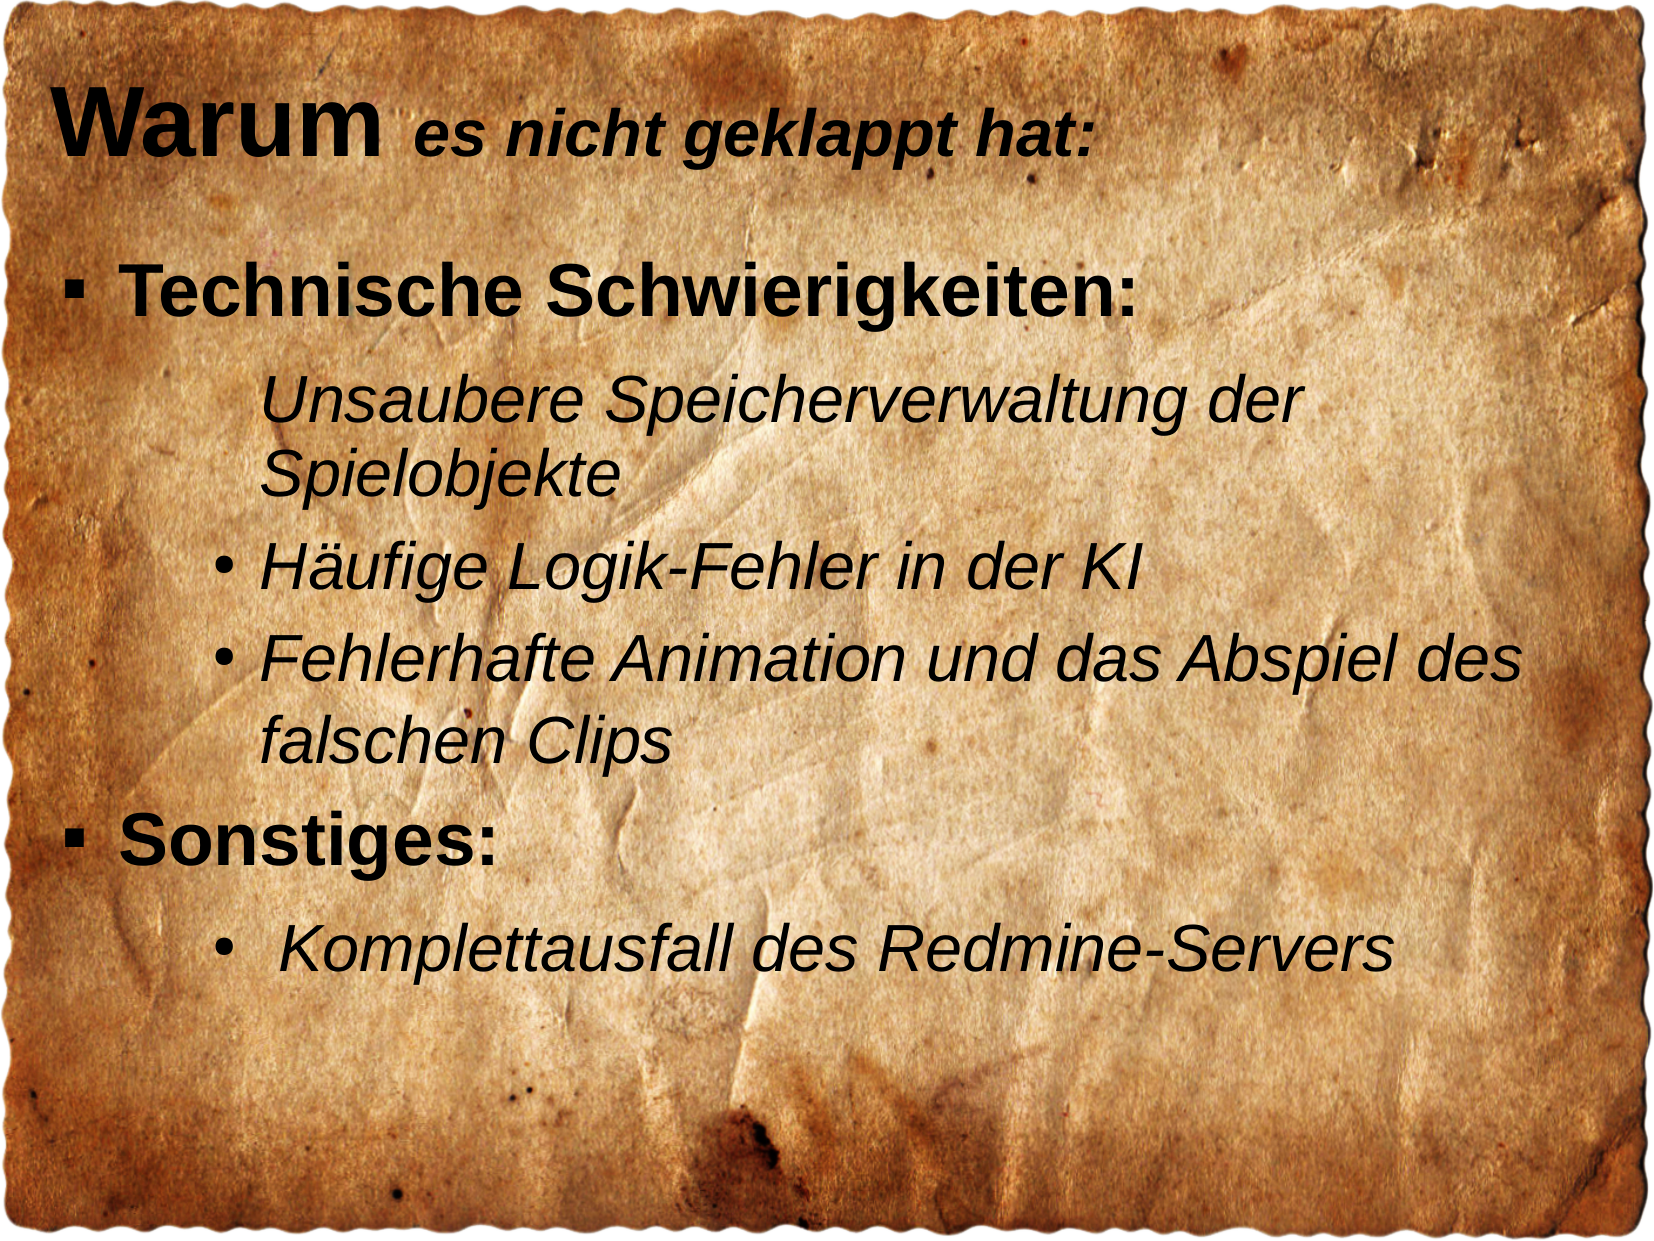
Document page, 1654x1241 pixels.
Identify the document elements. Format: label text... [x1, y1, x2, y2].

picture [0, 0, 1654, 1241]
list Technische Schwierigkeiten: Unsaubere Speicherverwaltung der Spielobjekte Häufige Logik-Fehler in der KI Fehlerhafte Animation und das Abspiel des falschen Clips Sonstiges: Komplettausfall des Redmine-Servers [47, 248, 1619, 1172]
text_box Warum es nicht geklappt hat: [35, 58, 1132, 201]
